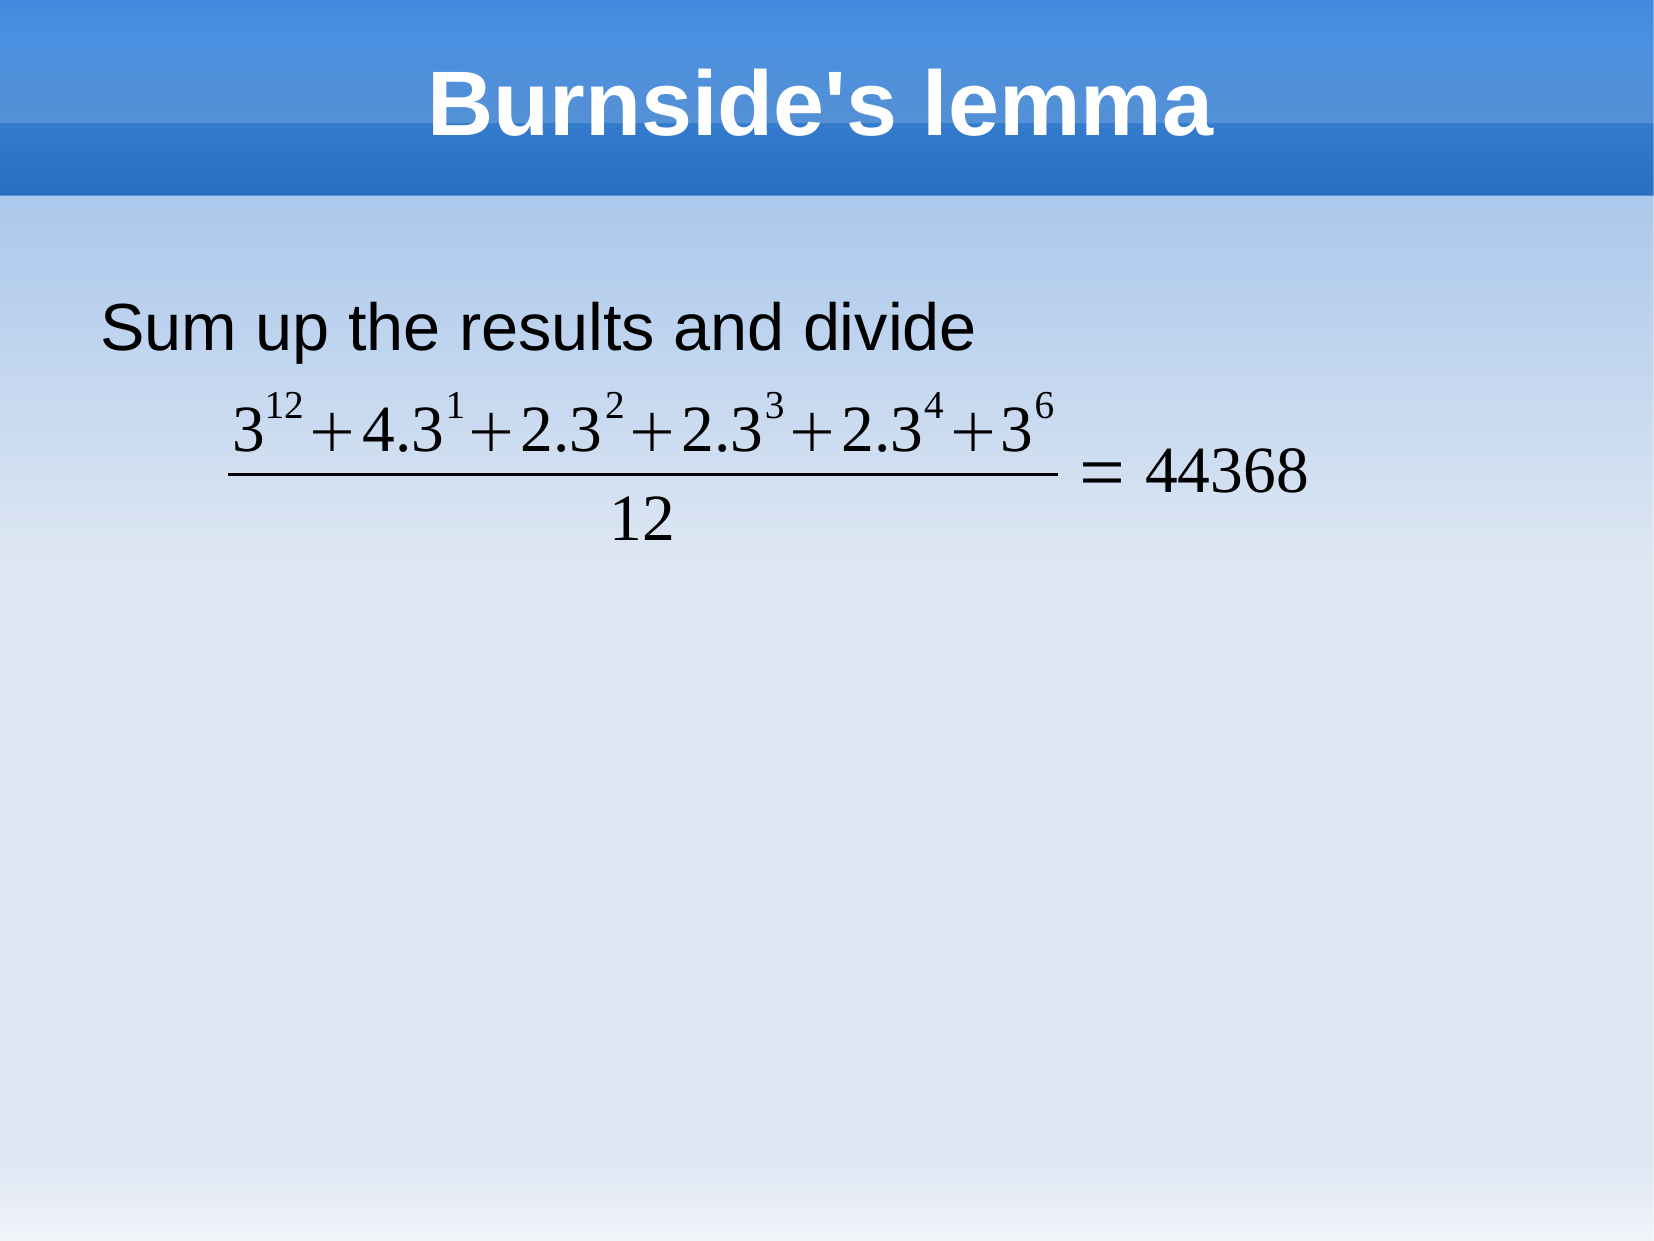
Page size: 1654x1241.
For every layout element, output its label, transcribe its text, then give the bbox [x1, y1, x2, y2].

title Burnside's lemma [76, 0, 1565, 208]
picture [0, 0, 1654, 1241]
list Sum up the results and divide [82, 290, 1571, 1094]
chart [218, 381, 1315, 560]
